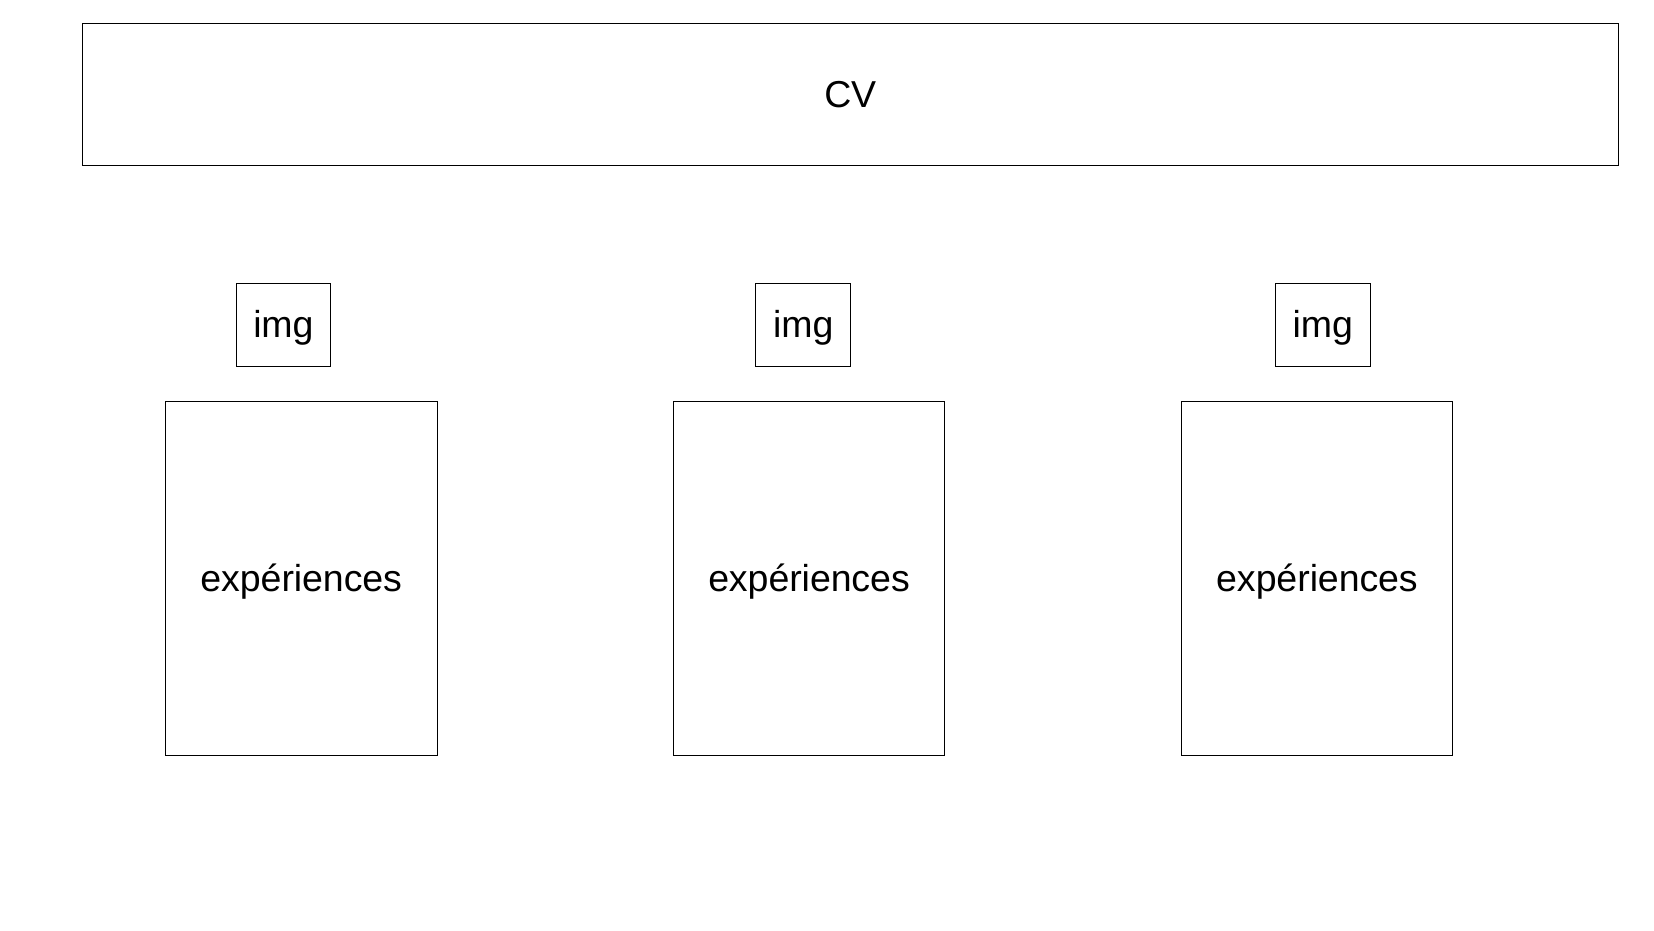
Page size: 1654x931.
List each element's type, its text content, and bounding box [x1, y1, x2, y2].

text_box expériences [673, 401, 945, 756]
text_box img [755, 283, 851, 367]
text_box expériences [165, 401, 438, 756]
text_box expériences [1181, 401, 1453, 756]
text_box img [1275, 283, 1371, 367]
text_box img [236, 283, 331, 367]
text_box CV [82, 23, 1619, 166]
